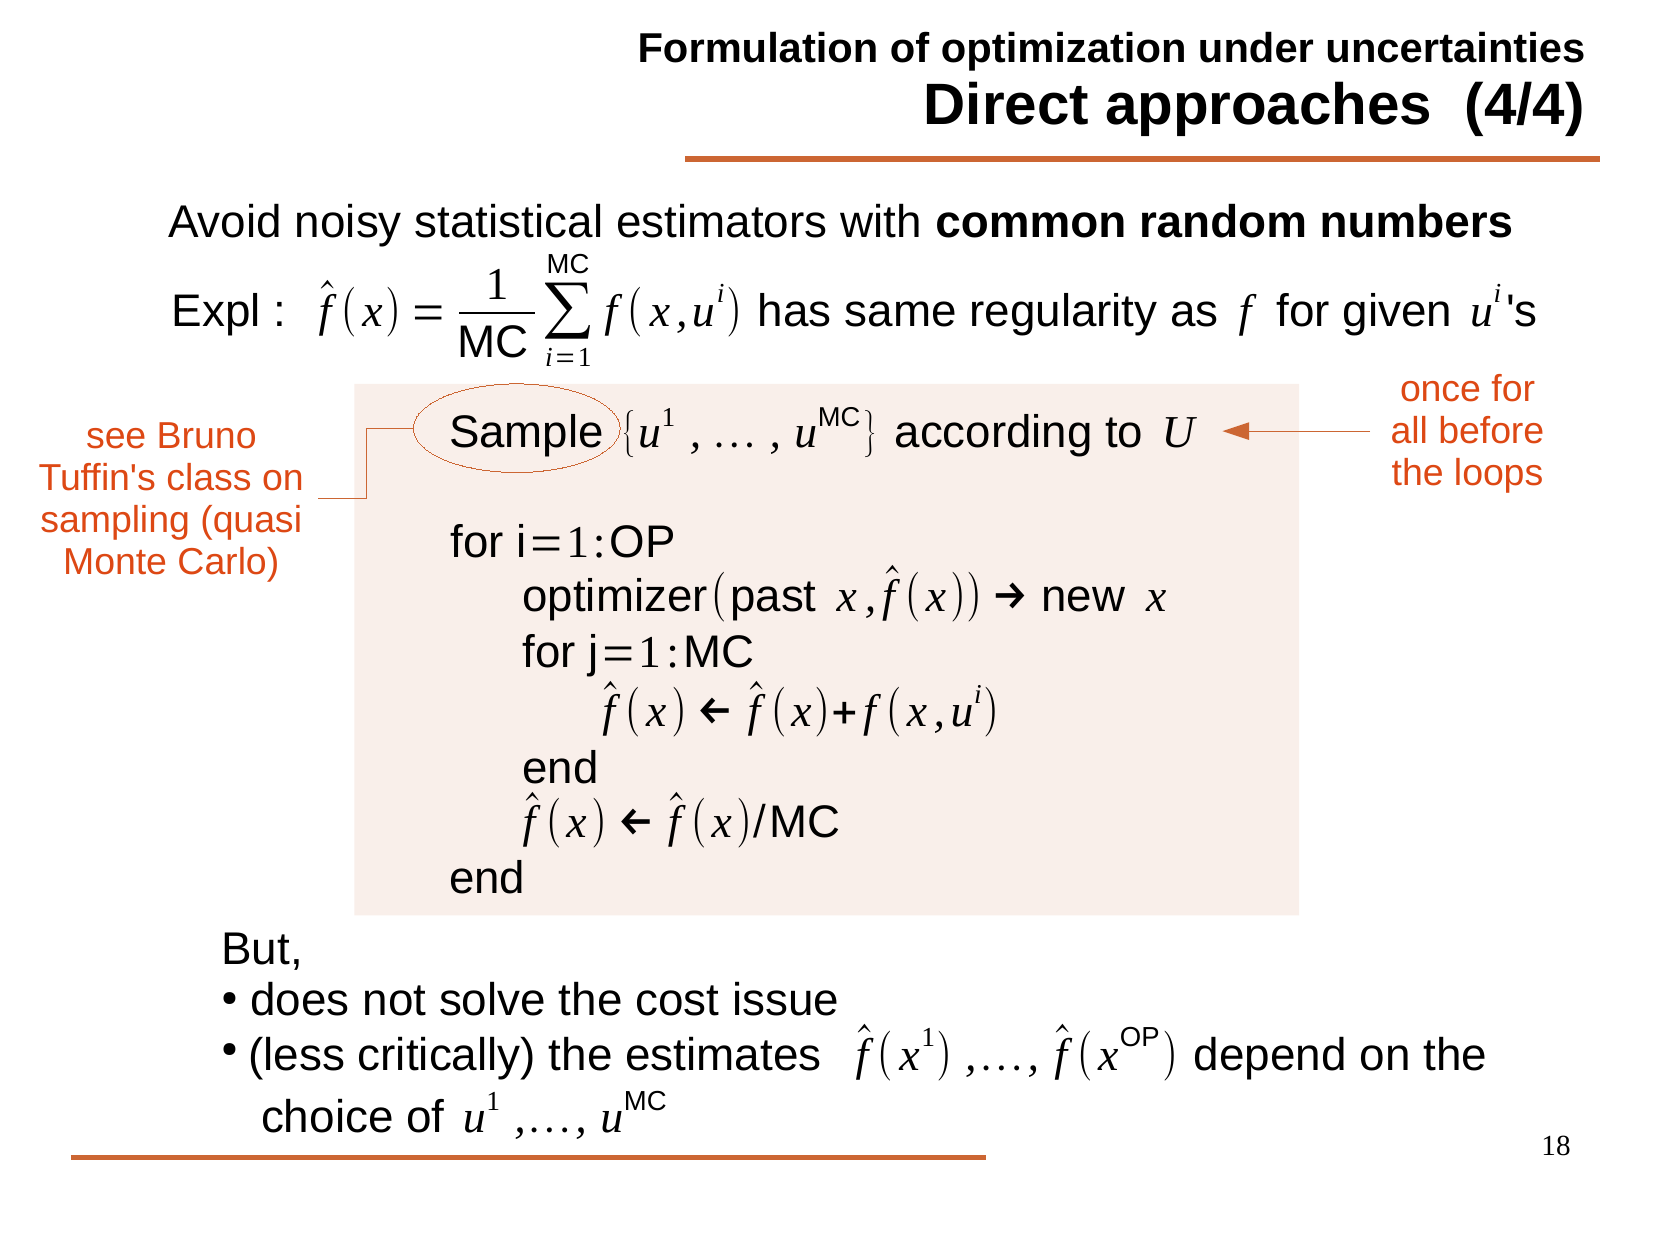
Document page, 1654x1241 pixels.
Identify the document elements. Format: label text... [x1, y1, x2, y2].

text_box Formulation of optimization under uncertainties Direct approaches (4/4) [242, 17, 1601, 145]
text_box see Bruno Tuffin's class on sampling (quasi Monte Carlo) [23, 407, 319, 591]
text_box once for all before the loops [1364, 360, 1571, 502]
chart [442, 401, 1206, 904]
chart [242, 1021, 1494, 1143]
text_box Avoid noisy statistical estimators with common random numbers [153, 189, 1625, 256]
chart [165, 248, 1545, 372]
text_box But, does not solve the cost issue [206, 915, 1536, 1084]
text_box [354, 383, 1300, 916]
